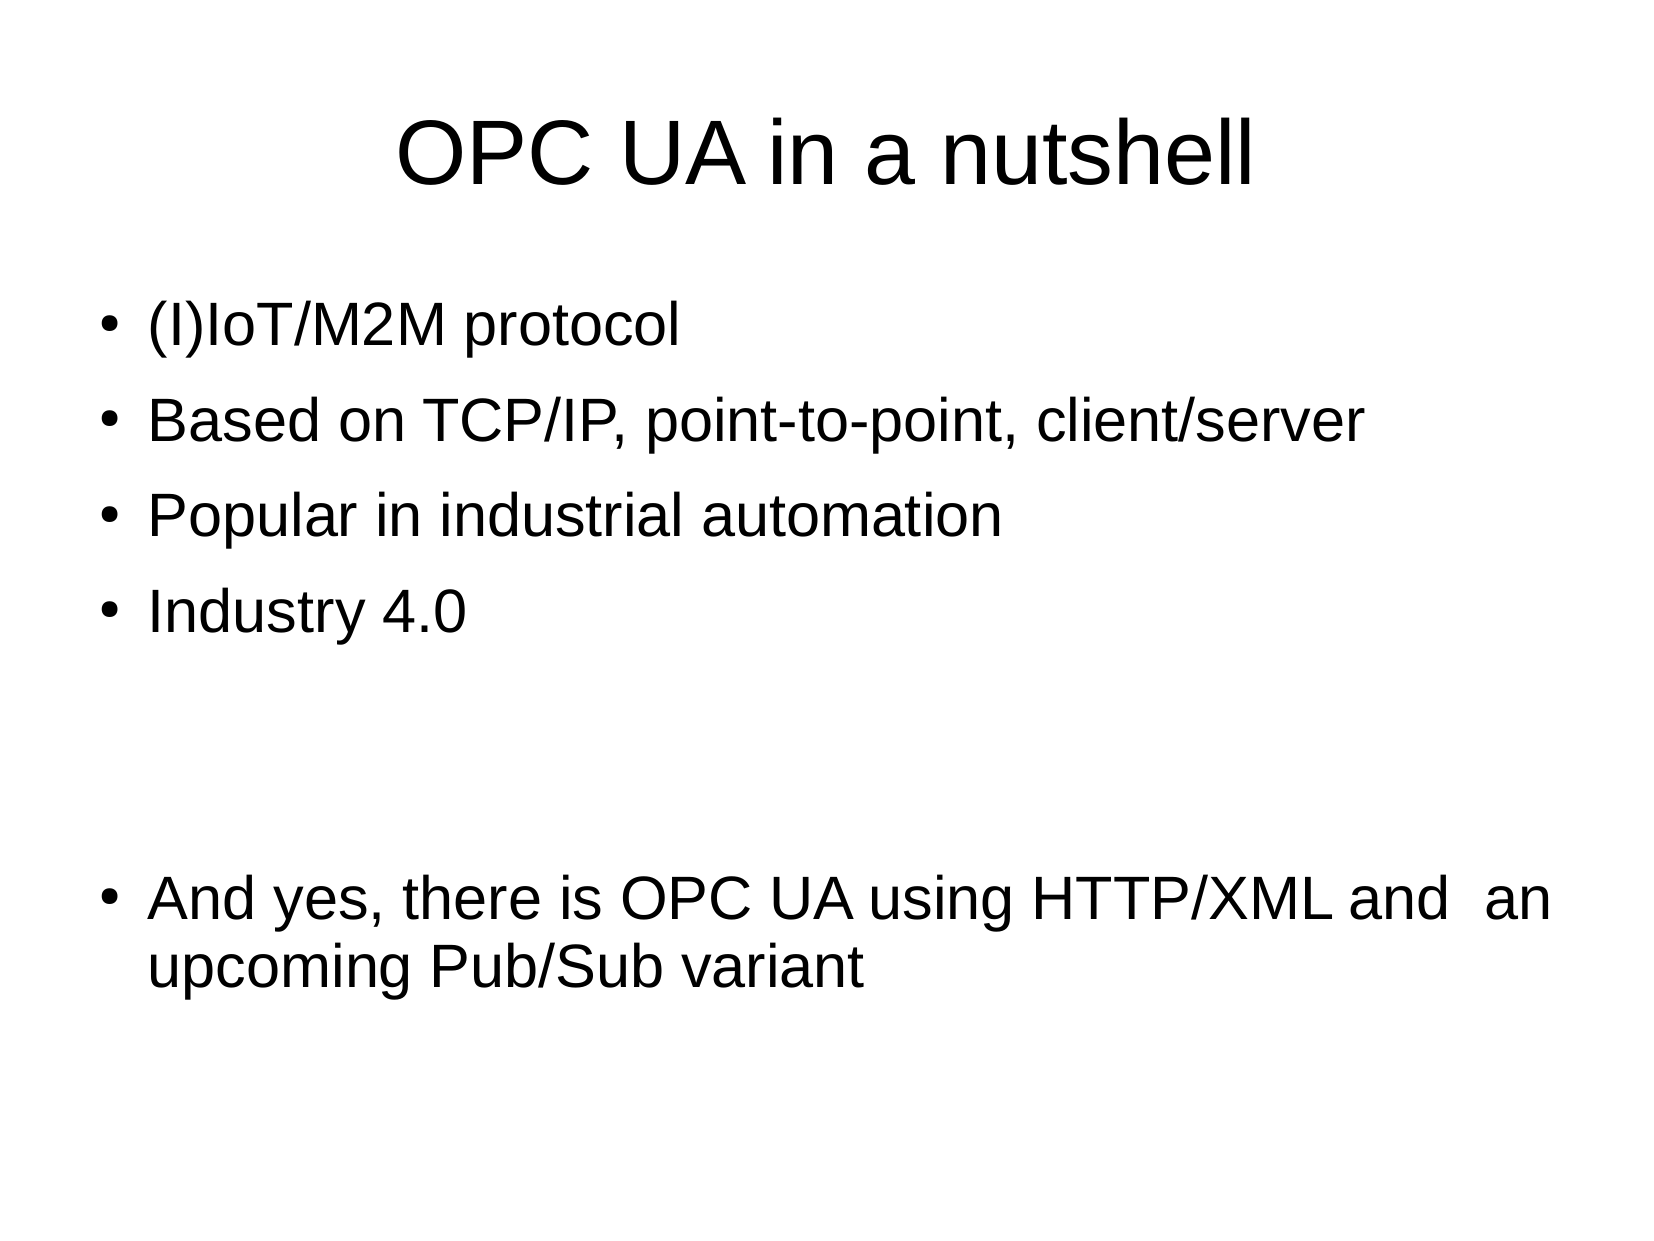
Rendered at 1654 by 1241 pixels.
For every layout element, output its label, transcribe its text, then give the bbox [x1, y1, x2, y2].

list (I)IoT/M2M protocol Based on TCP/IP, point-to-point, client/server Popular in industrial automation Industry 4.0 And yes, there is OPC UA using HTTP/XML and an upcoming Pub/Sub variant [82, 290, 1571, 1010]
title OPC UA in a nutshell [82, 49, 1571, 257]
